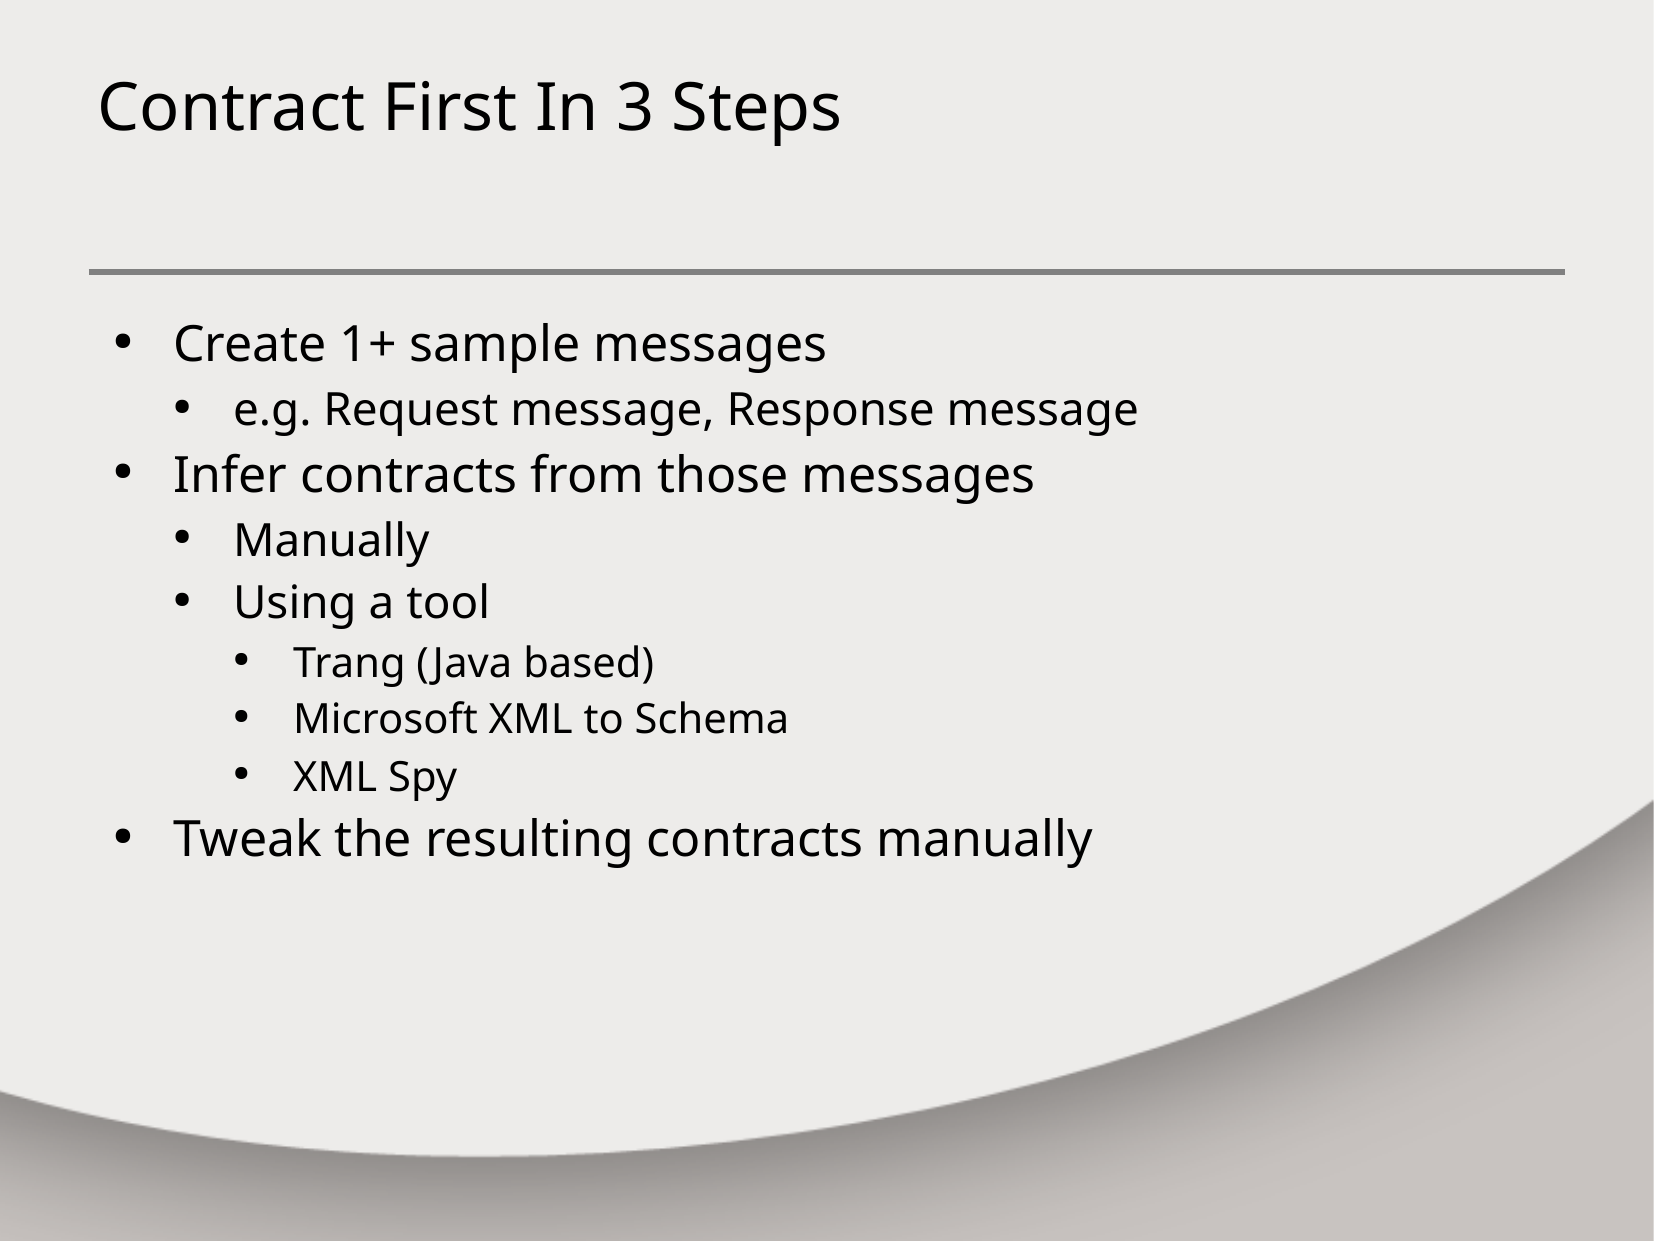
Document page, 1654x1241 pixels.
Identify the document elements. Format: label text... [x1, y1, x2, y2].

picture [0, 0, 1654, 1241]
title Contract First In 3 Steps [97, 75, 1561, 226]
text_box Create 1+ sample messages e.g. Request message, Response message Infer contracts from those messages Manually Using a tool Trang (Java based) Microsoft XML to Schema XML Spy Tweak the resulting contracts manually [98, 300, 1561, 1163]
